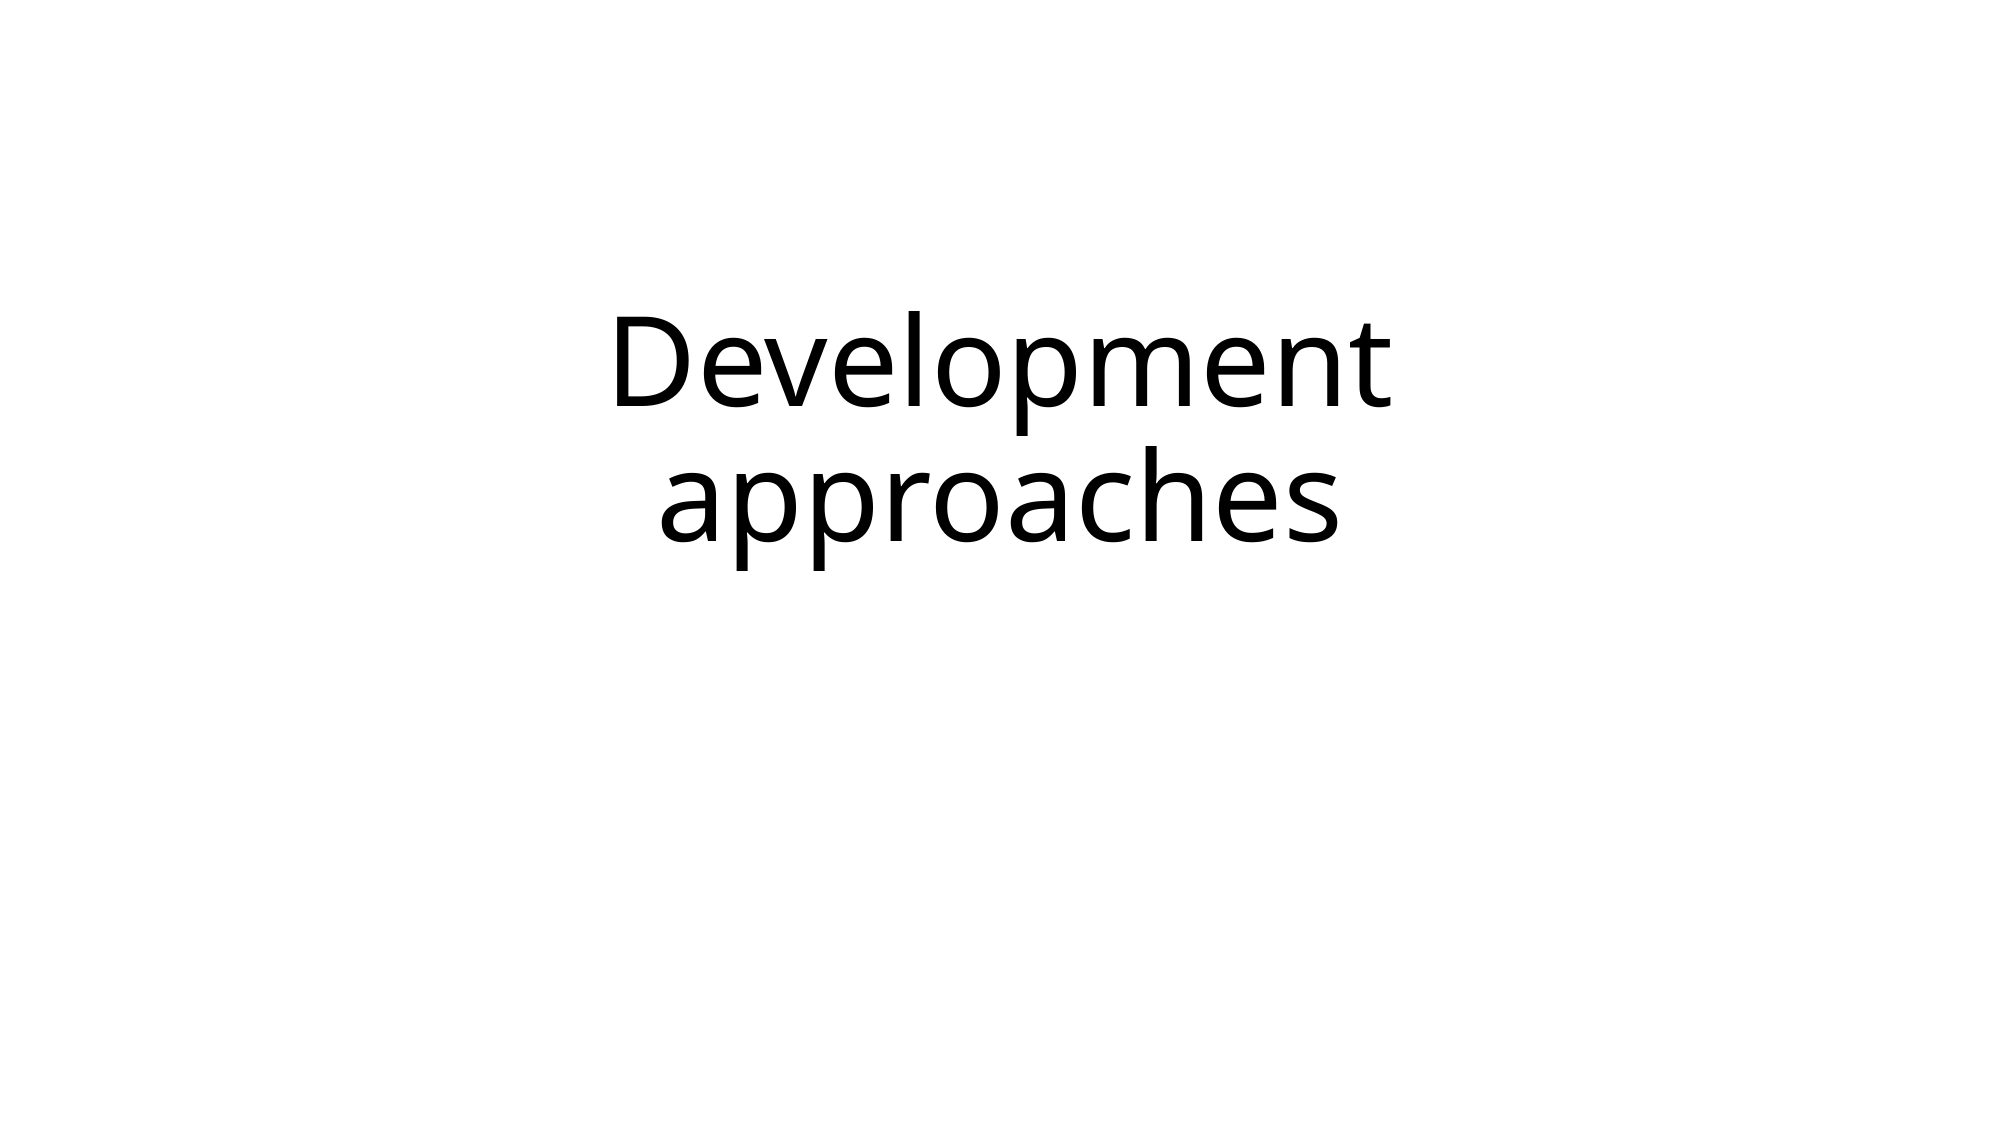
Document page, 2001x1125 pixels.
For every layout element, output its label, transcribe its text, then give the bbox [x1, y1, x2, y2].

title Development approaches [249, 184, 1750, 576]
